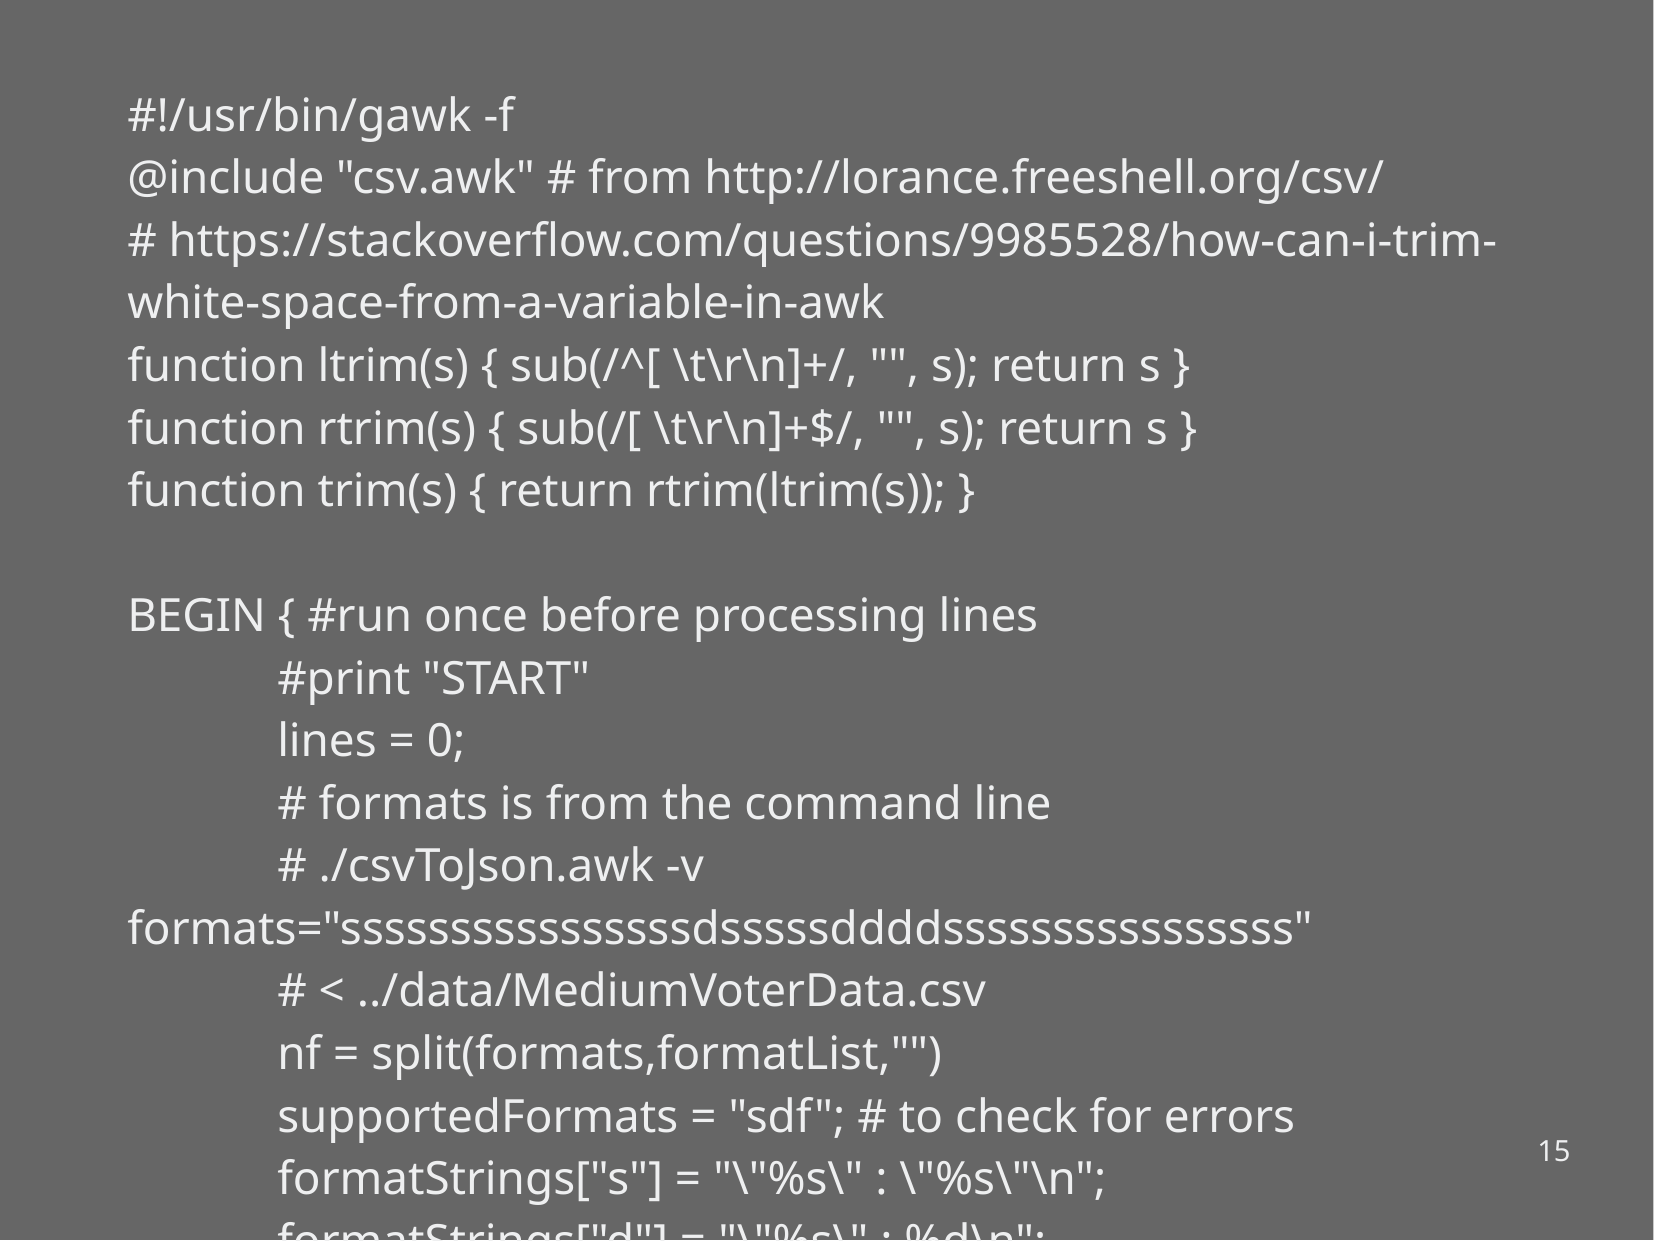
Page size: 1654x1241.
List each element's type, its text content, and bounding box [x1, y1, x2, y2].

text_box #!/usr/bin/gawk -f @include "csv.awk" # from http://lorance.freeshell.org/csv/ # https://stackoverflow.com/questions/9985528/how-can-i-trim-white-space-from-a-variable-in-awk function ltrim(s) { sub(/^[ \t\r\n]+/, "", s); return s } function rtrim(s) { sub(/[ \t\r\n]+$/, "", s); return s } function trim(s) { return rtrim(ltrim(s)); } BEGIN { #run once before processing lines #print "START" lines = 0; # formats is from the command line # ./csvToJson.awk -v formats="ssssssssssssssssdsssssddddssssssssssssssss" # < ../data/MediumVoterData.csv nf = split(formats,formatList,"") supportedFormats = "sdf"; # to check for errors formatStrings["s"] = "\"%s\" : \"%s\"\n"; formatStrings["d"] = "\"%s\" : %d\n"; formatStrings["f"] = "\"%s\" : %f\n"; print "["; # start of JSON array } [112, 75, 1613, 1172]
